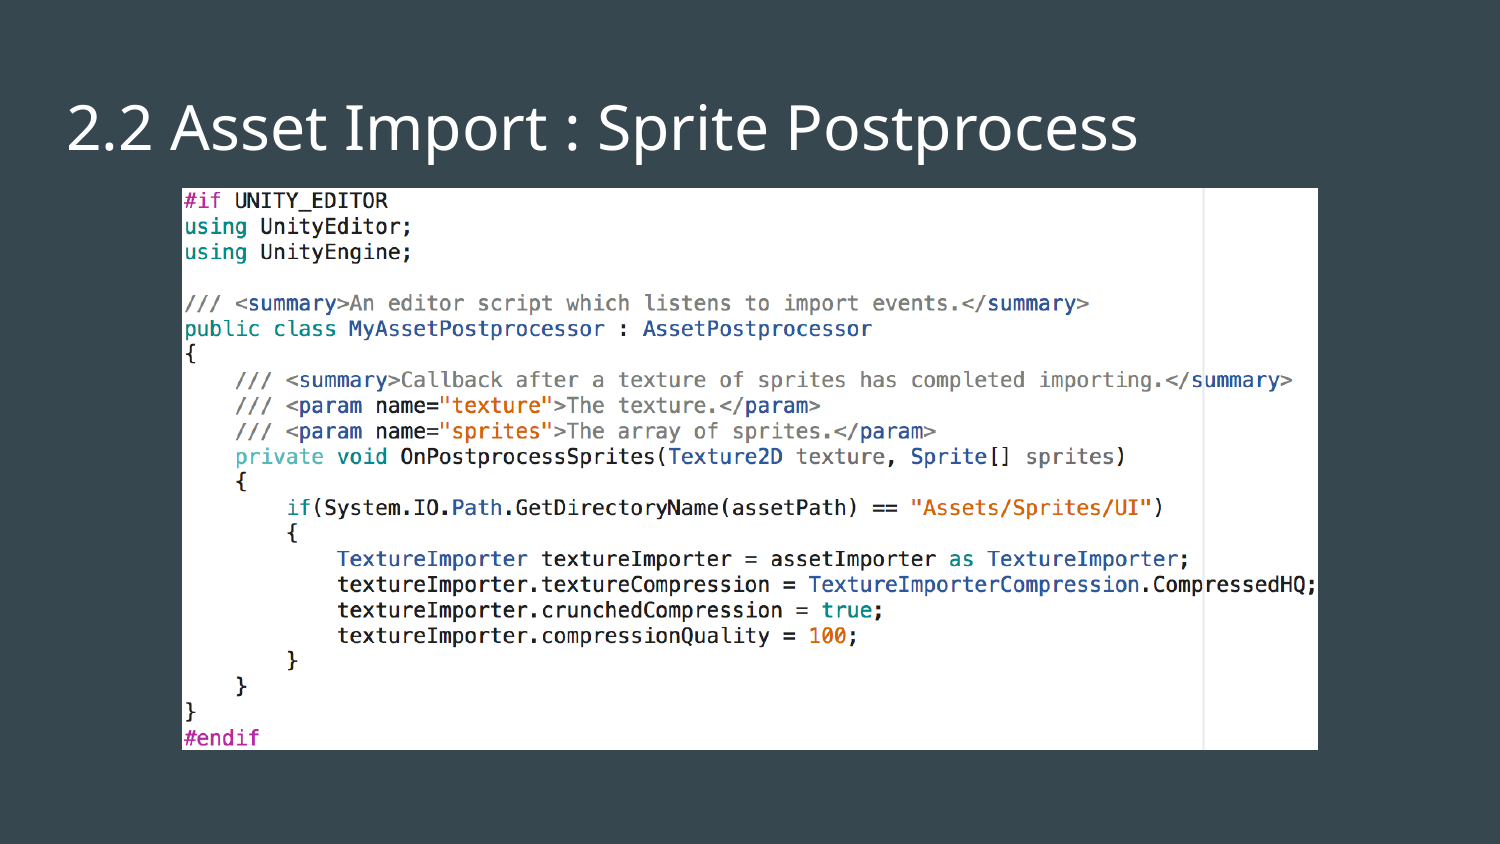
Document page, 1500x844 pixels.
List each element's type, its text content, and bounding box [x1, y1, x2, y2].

title 2.2 Asset Import : Sprite Postprocess [51, 72, 1449, 167]
picture [182, 188, 1318, 750]
